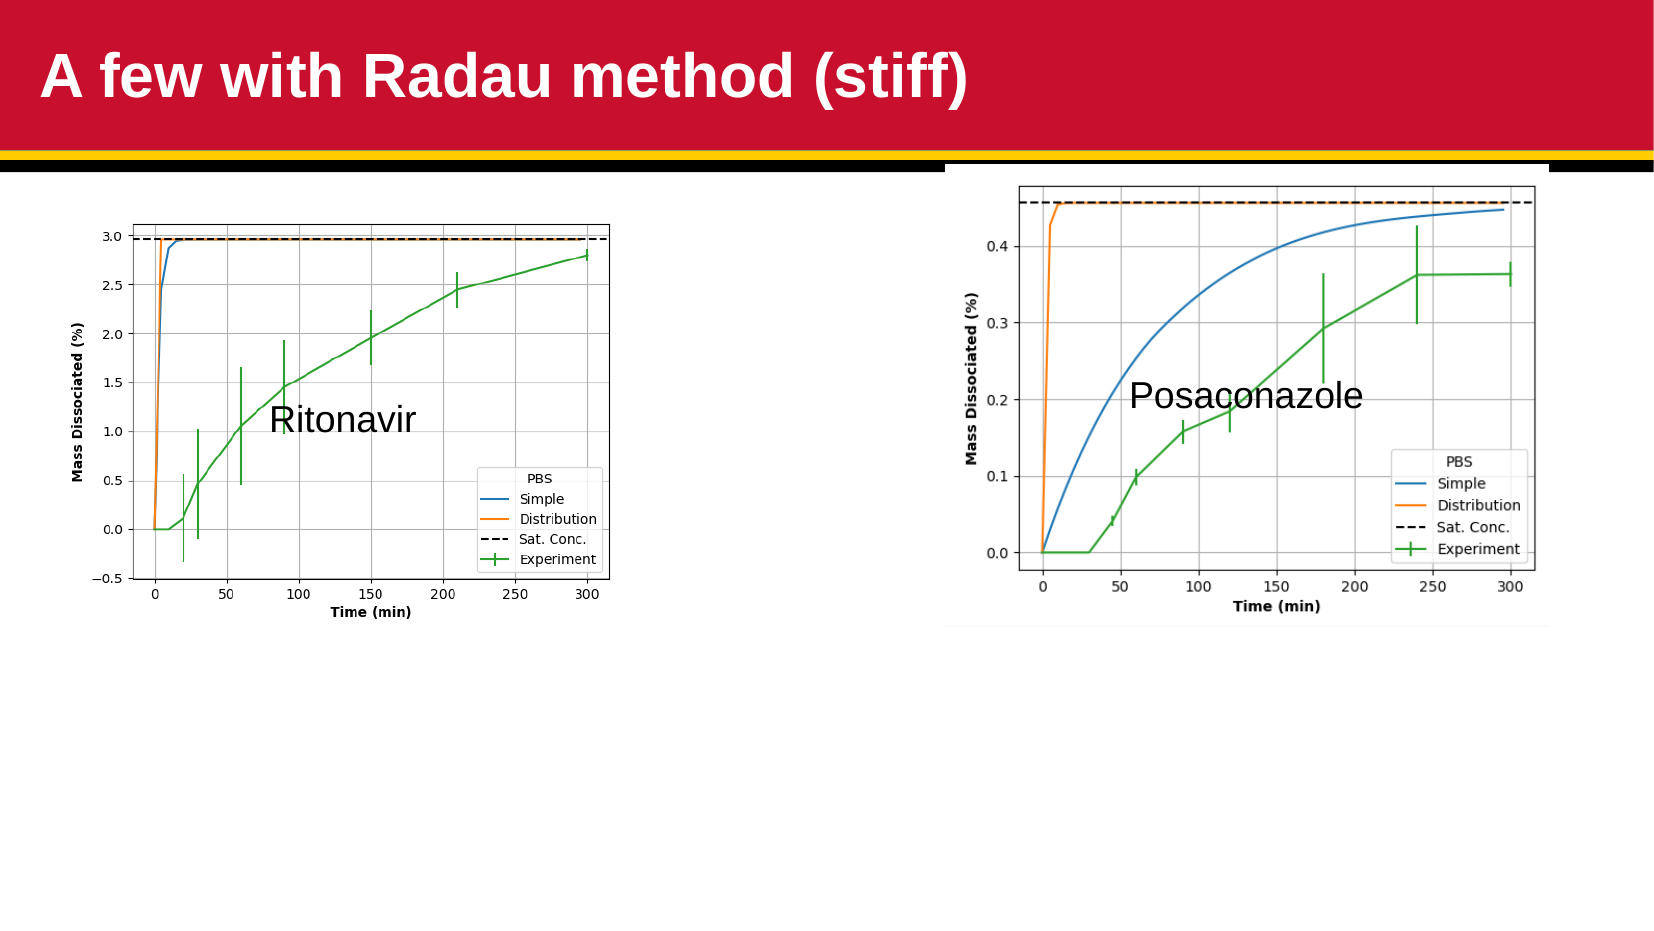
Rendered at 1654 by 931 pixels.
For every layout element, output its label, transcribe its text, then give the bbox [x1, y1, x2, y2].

picture [60, 209, 626, 631]
title A few with Radau method (stiff) [39, 19, 1531, 133]
picture [945, 164, 1549, 627]
